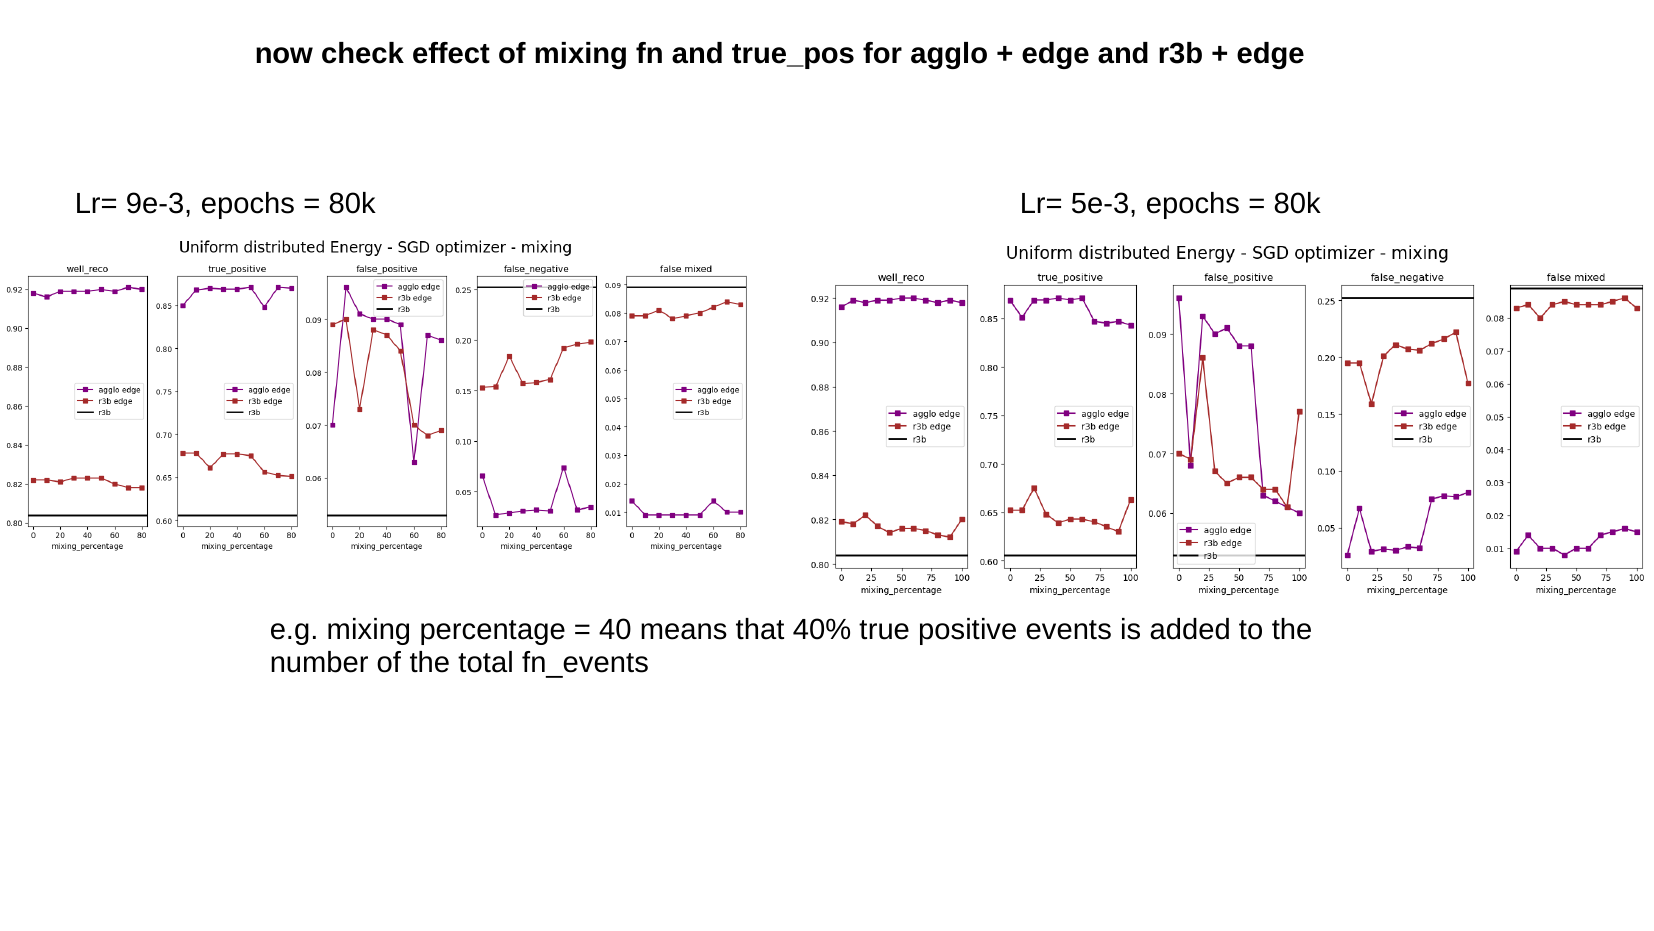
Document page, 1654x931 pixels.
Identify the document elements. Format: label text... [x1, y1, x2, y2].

picture [804, 239, 1650, 601]
text_box Lr= 9e-3, epochs = 80k [60, 180, 781, 228]
picture [0, 235, 751, 556]
text_box now check effect of mixing fn and true_pos for agglo + edge and r3b + edge [240, 30, 1426, 78]
text_box e.g. mixing percentage = 40 means that 40% true positive events is added to the number of the total fn_events [255, 606, 1381, 706]
text_box Lr= 5e-3, epochs = 80k [1005, 180, 1411, 228]
